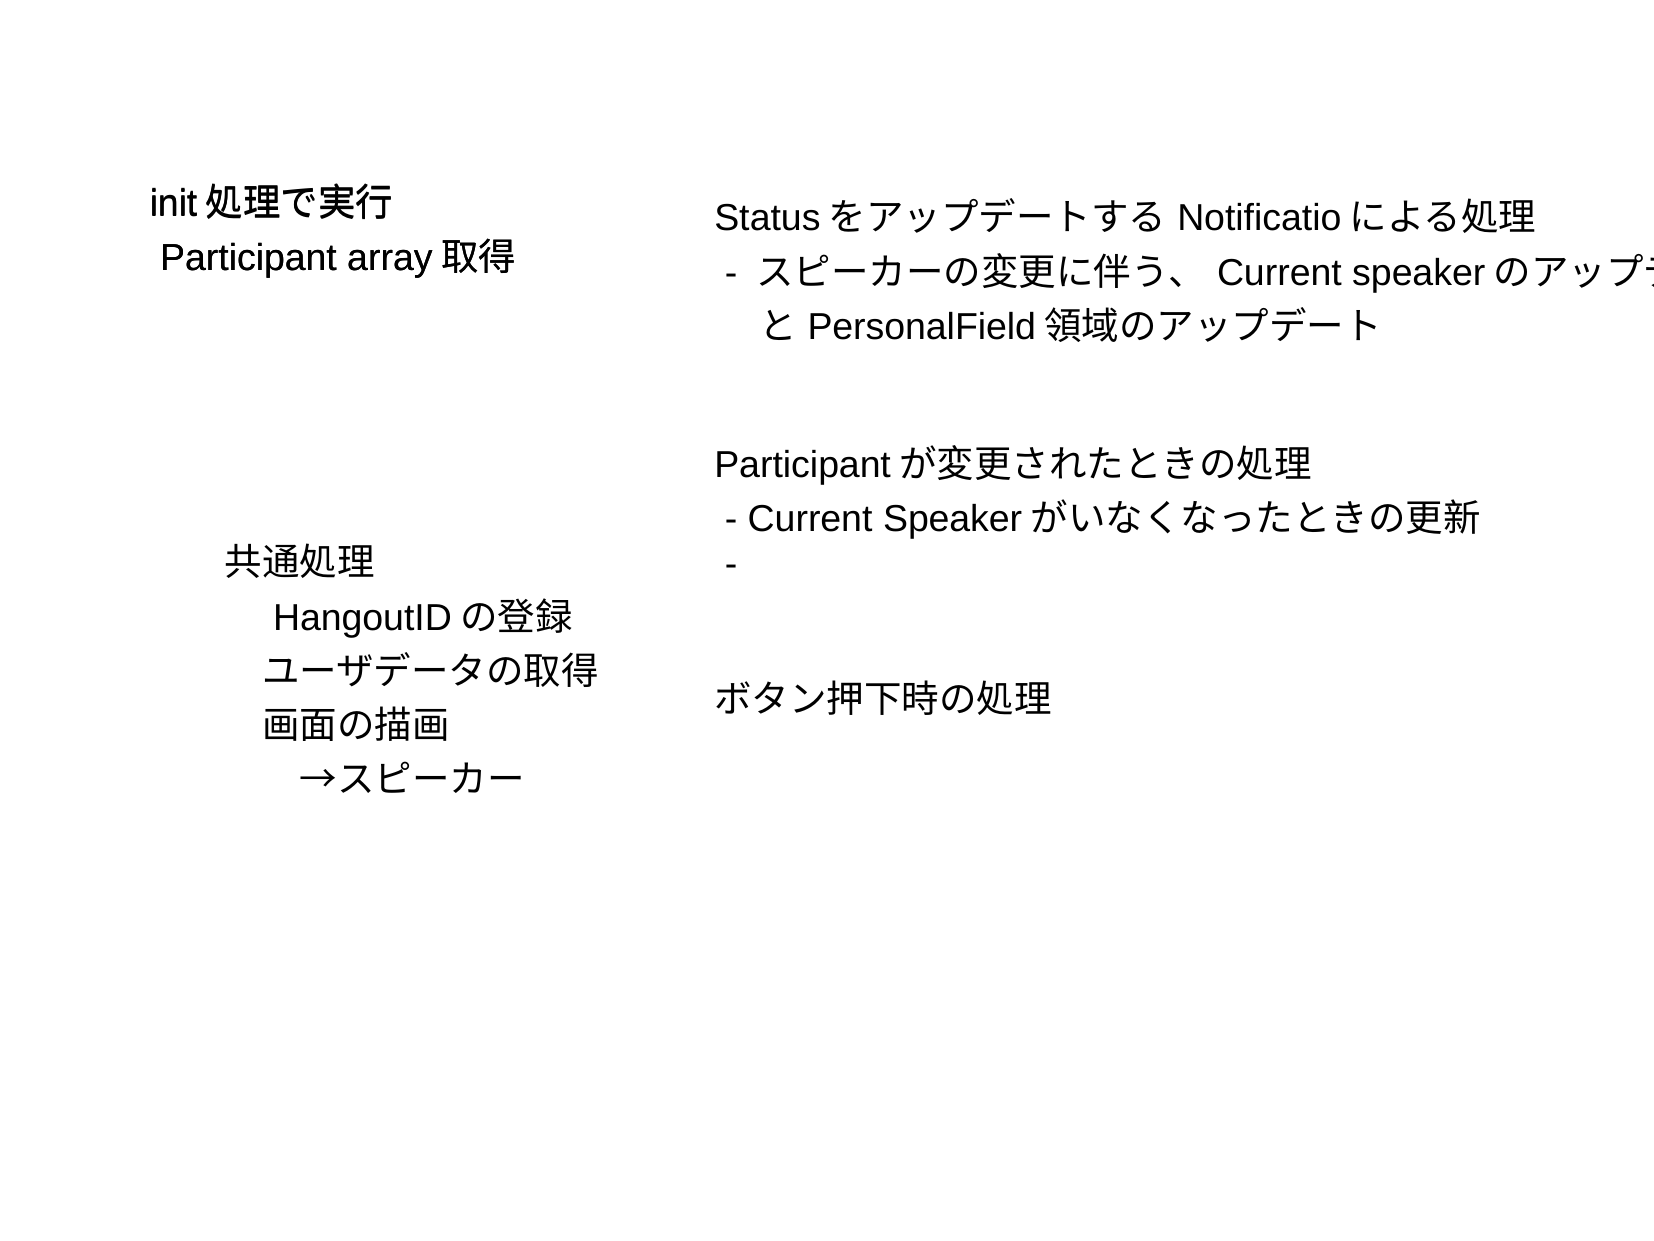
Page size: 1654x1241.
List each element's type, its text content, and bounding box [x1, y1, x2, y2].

text_box 共通処理 HangoutIDの登録 ユーザデータの取得 画面の描画 →スピーカー [210, 525, 615, 885]
text_box StatusをアップデートするNotificatioによる処理 - スピーカーの変更に伴う、Current speakerのアップデート とPersonalField領域のアップデート Participantが変更されたときの処理 - Current Speakerがいなくなったときの更新 - ボタン押下時の処理 [699, 180, 1654, 750]
text_box init処理で実行 Participant array取得 [135, 165, 532, 615]
